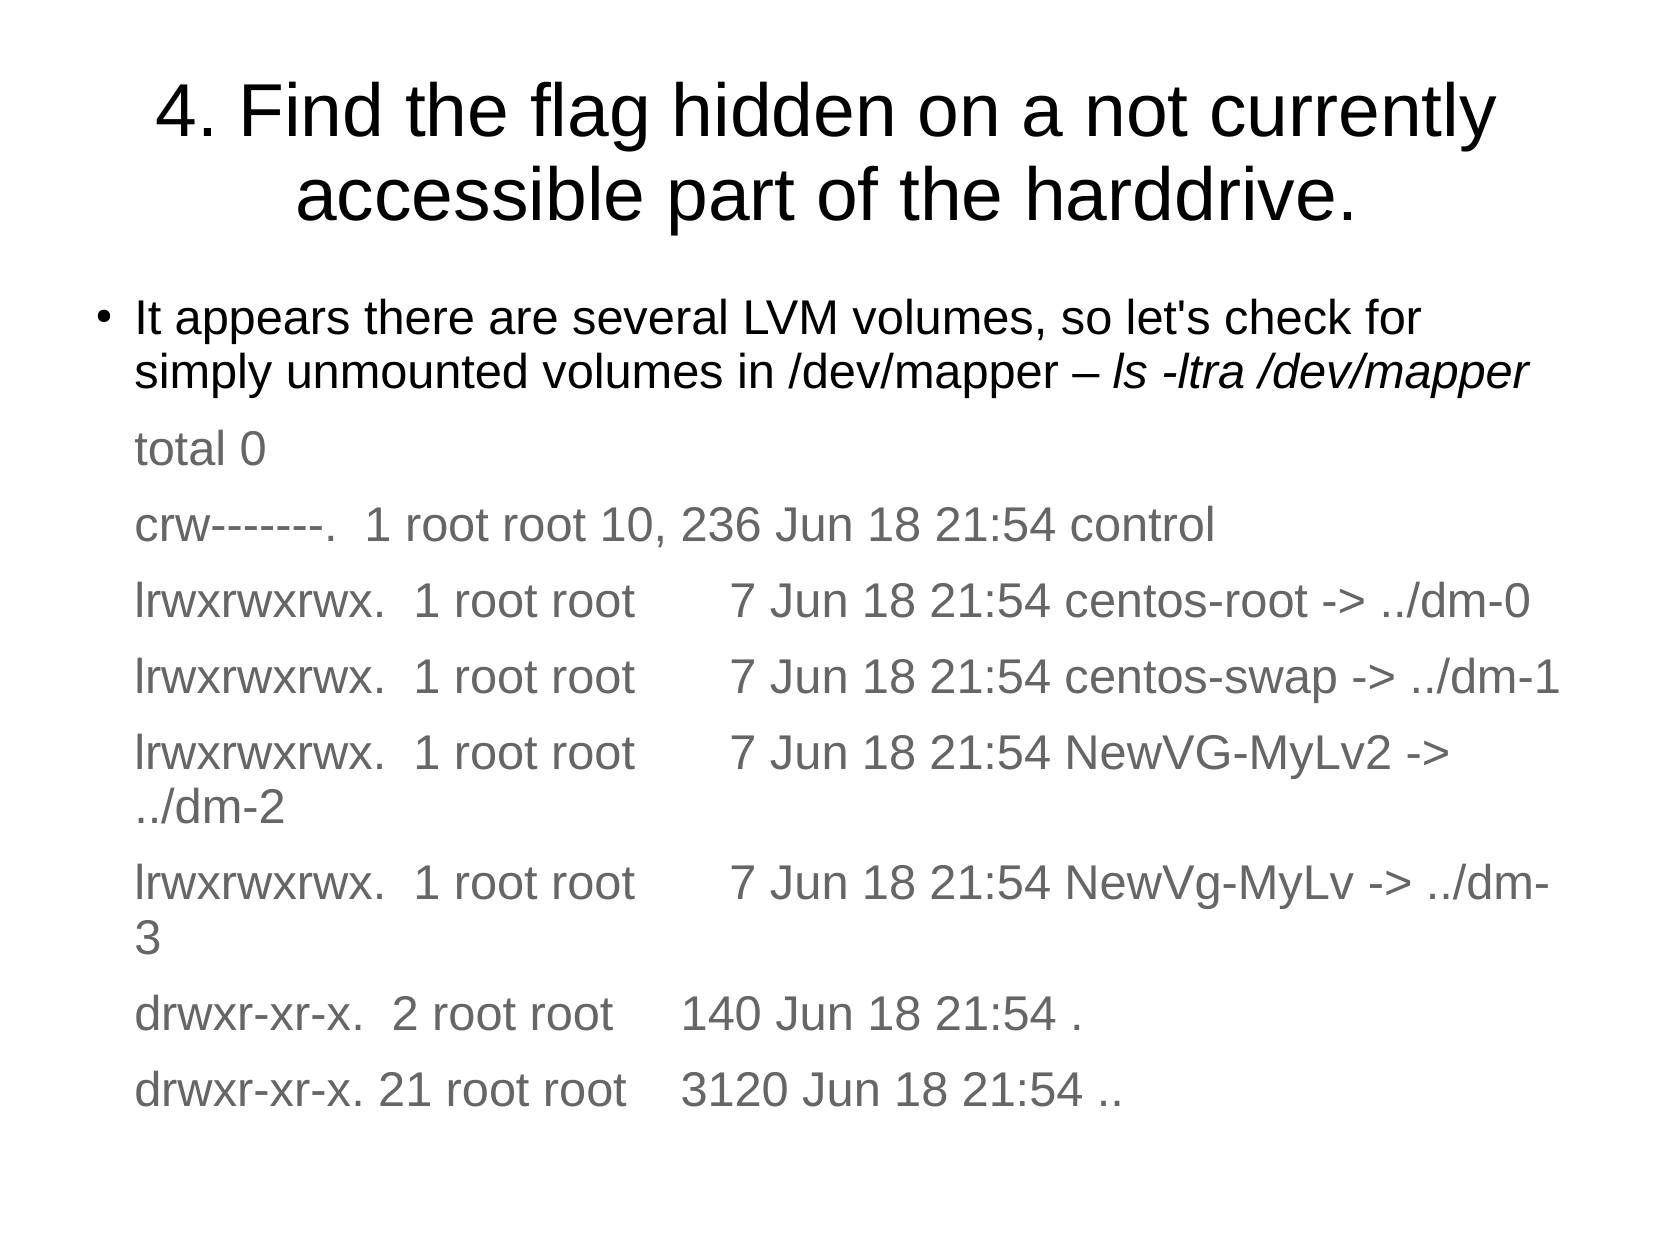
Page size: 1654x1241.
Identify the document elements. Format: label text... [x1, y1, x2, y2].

list It appears there are several LVM volumes, so let's check for simply unmounted volumes in /dev/mapper – ls -ltra /dev/mapper total 0 crw-------. 1 root root 10, 236 Jun 18 21:54 control lrwxrwxrwx. 1 root root 7 Jun 18 21:54 centos-root -> ../dm-0 lrwxrwxrwx. 1 root root 7 Jun 18 21:54 centos-swap -> ../dm-1 lrwxrwxrwx. 1 root root 7 Jun 18 21:54 NewVG-MyLv2 -> ../dm-2 lrwxrwxrwx. 1 root root 7 Jun 18 21:54 NewVg-MyLv -> ../dm-3 drwxr-xr-x. 2 root root 140 Jun 18 21:54 . drwxr-xr-x. 21 root root 3120 Jun 18 21:54 .. [82, 290, 1571, 1216]
title 4. Find the flag hidden on a not currently accessible part of the harddrive. [82, 49, 1571, 257]
